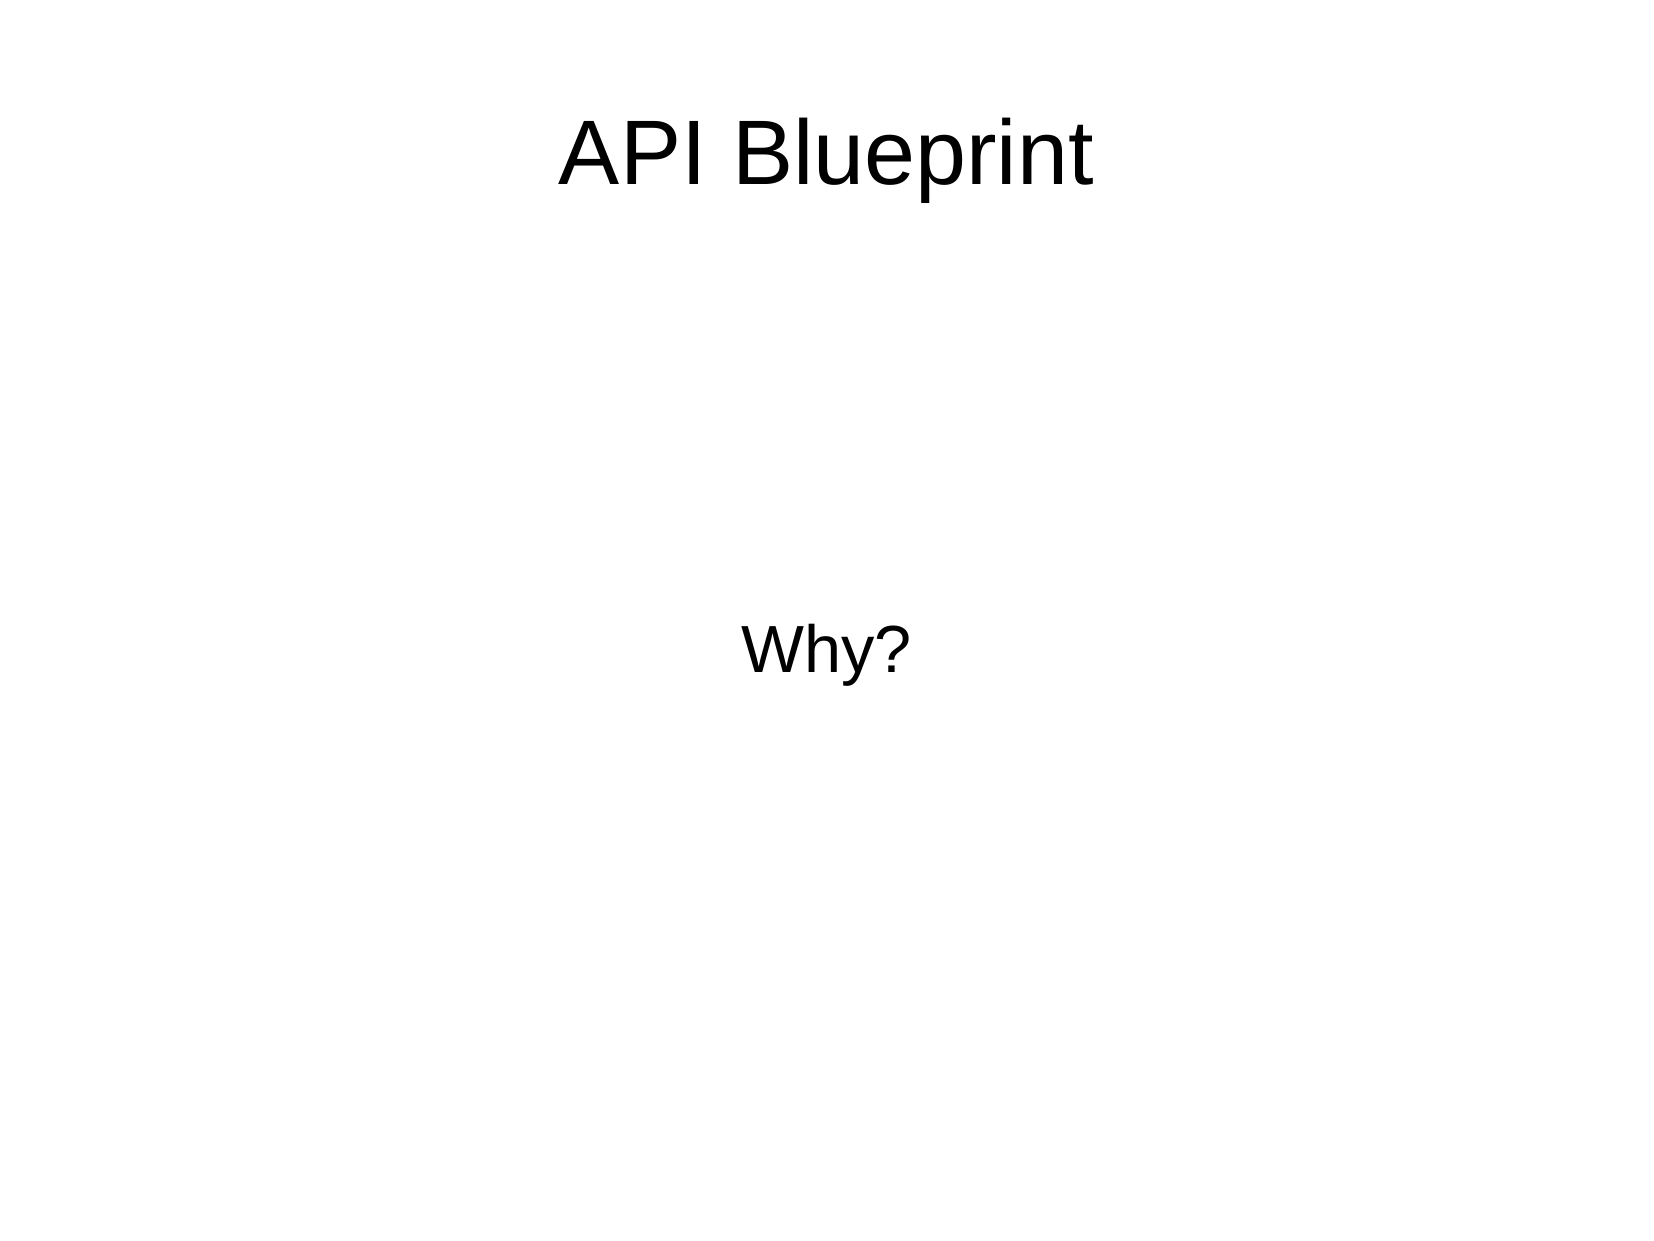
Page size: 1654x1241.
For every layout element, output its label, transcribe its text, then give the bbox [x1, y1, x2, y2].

title API Blueprint [82, 49, 1571, 257]
subtitle Why? [82, 290, 1571, 1010]
